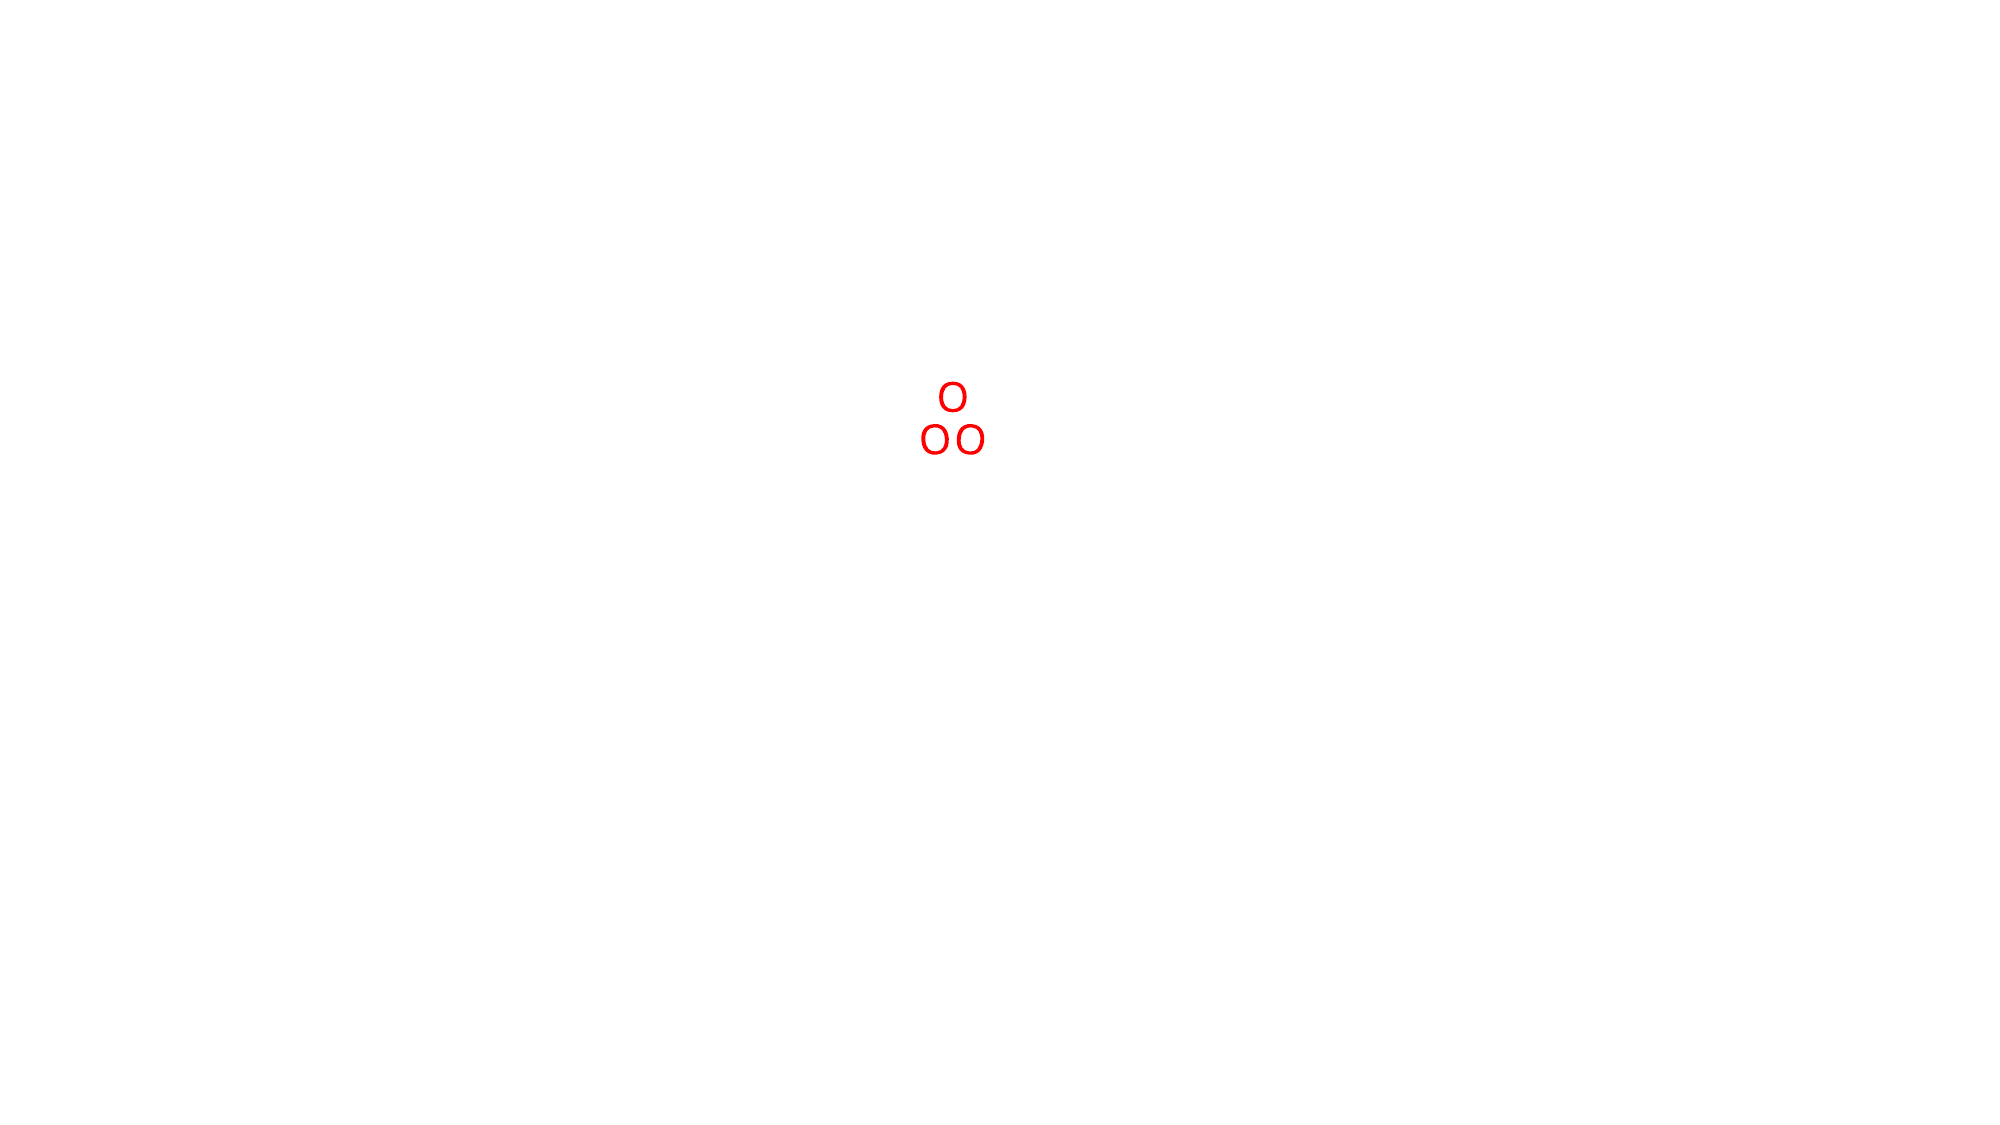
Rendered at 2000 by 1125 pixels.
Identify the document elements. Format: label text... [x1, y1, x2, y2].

text_box O O O [956, 424, 985, 455]
text_box O O O [939, 381, 967, 413]
text_box O O O [921, 424, 949, 455]
